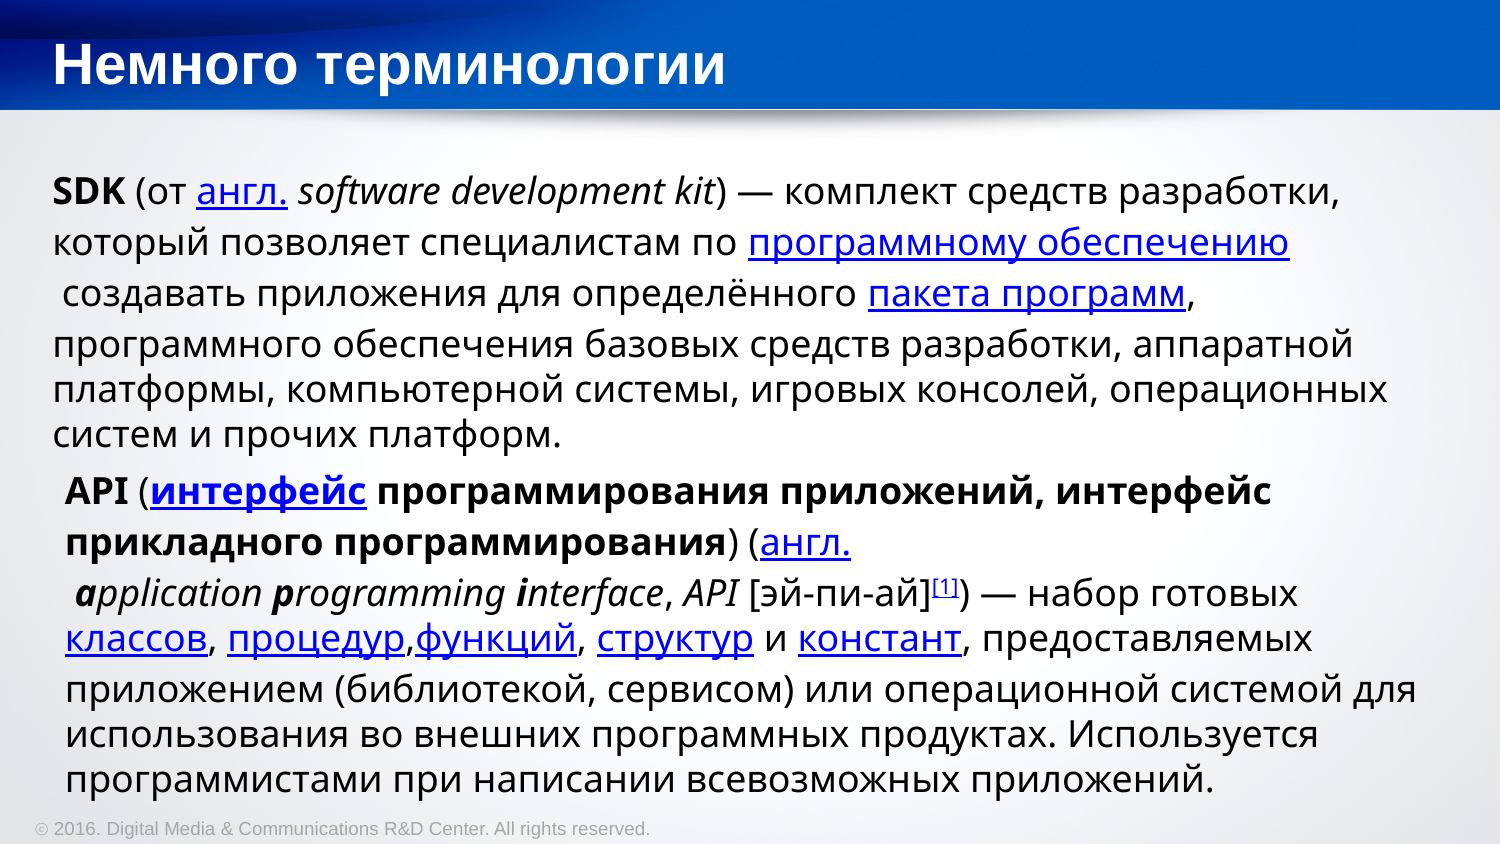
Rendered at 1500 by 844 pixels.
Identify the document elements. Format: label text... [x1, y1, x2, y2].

text_box API (интерфейс программирования приложений, интерфейс прикладного программирования) (англ. application programming interface, API [эй-пи-ай][1]) — набор готовых классов, процедур,функций, структур и констант, предоставляемых приложением (библиотекой, сервисом) или операционной системой для использования во внешних программных продуктах. Используется программистами при написании всевозможных приложений. [50, 459, 1463, 808]
picture [0, 0, 1500, 844]
title Немного терминологии [37, 28, 1471, 95]
text_box SDK (от англ. software development kit) — комплект средств разработки, который позволяет специалистам по программному обеспечению создавать приложения для определённого пакета программ, программного обеспечения базовых средств разработки, аппаратной платформы, компьютерной системы, игровых консолей, операционных систем и прочих платформ. [37, 159, 1480, 463]
